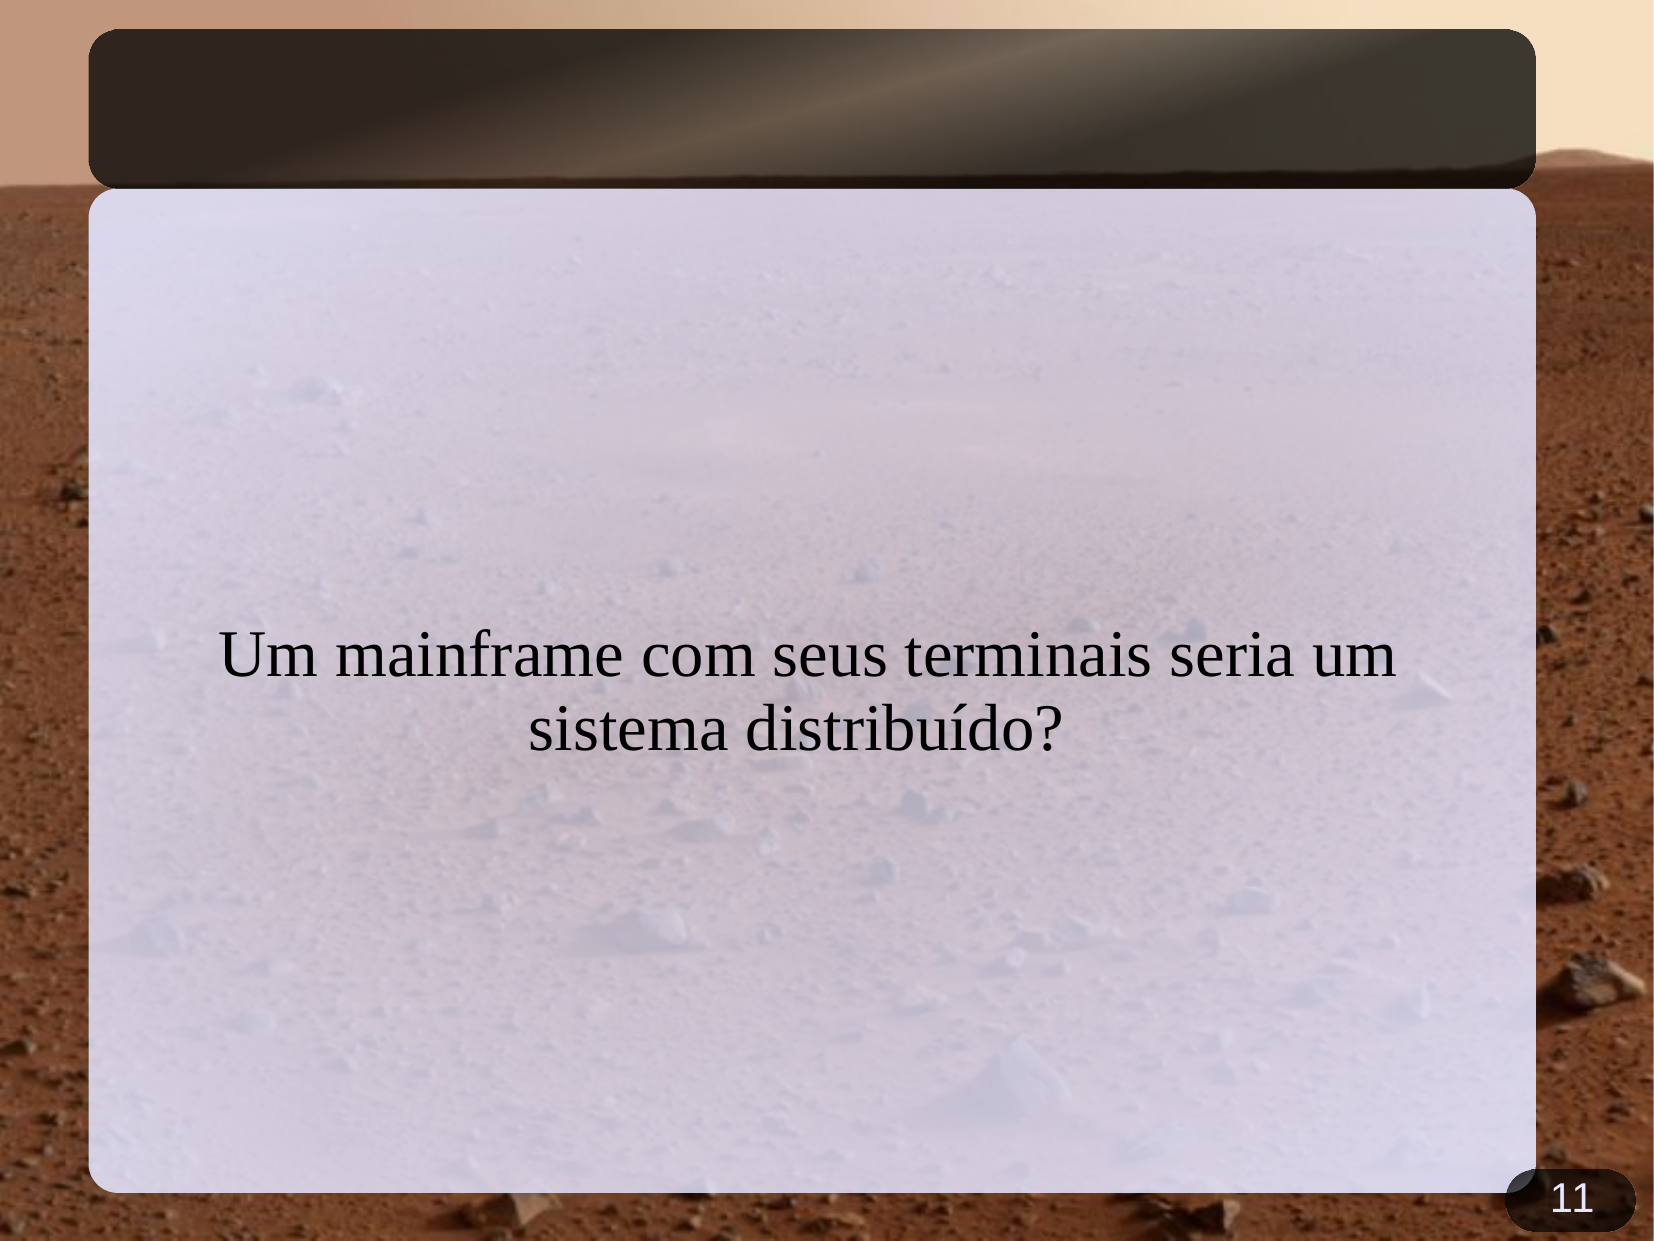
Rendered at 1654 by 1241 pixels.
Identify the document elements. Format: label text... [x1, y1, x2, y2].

picture [0, 0, 1654, 1241]
subtitle Um mainframe com seus terminais seria um sistema distribuído? [118, 218, 1477, 1164]
